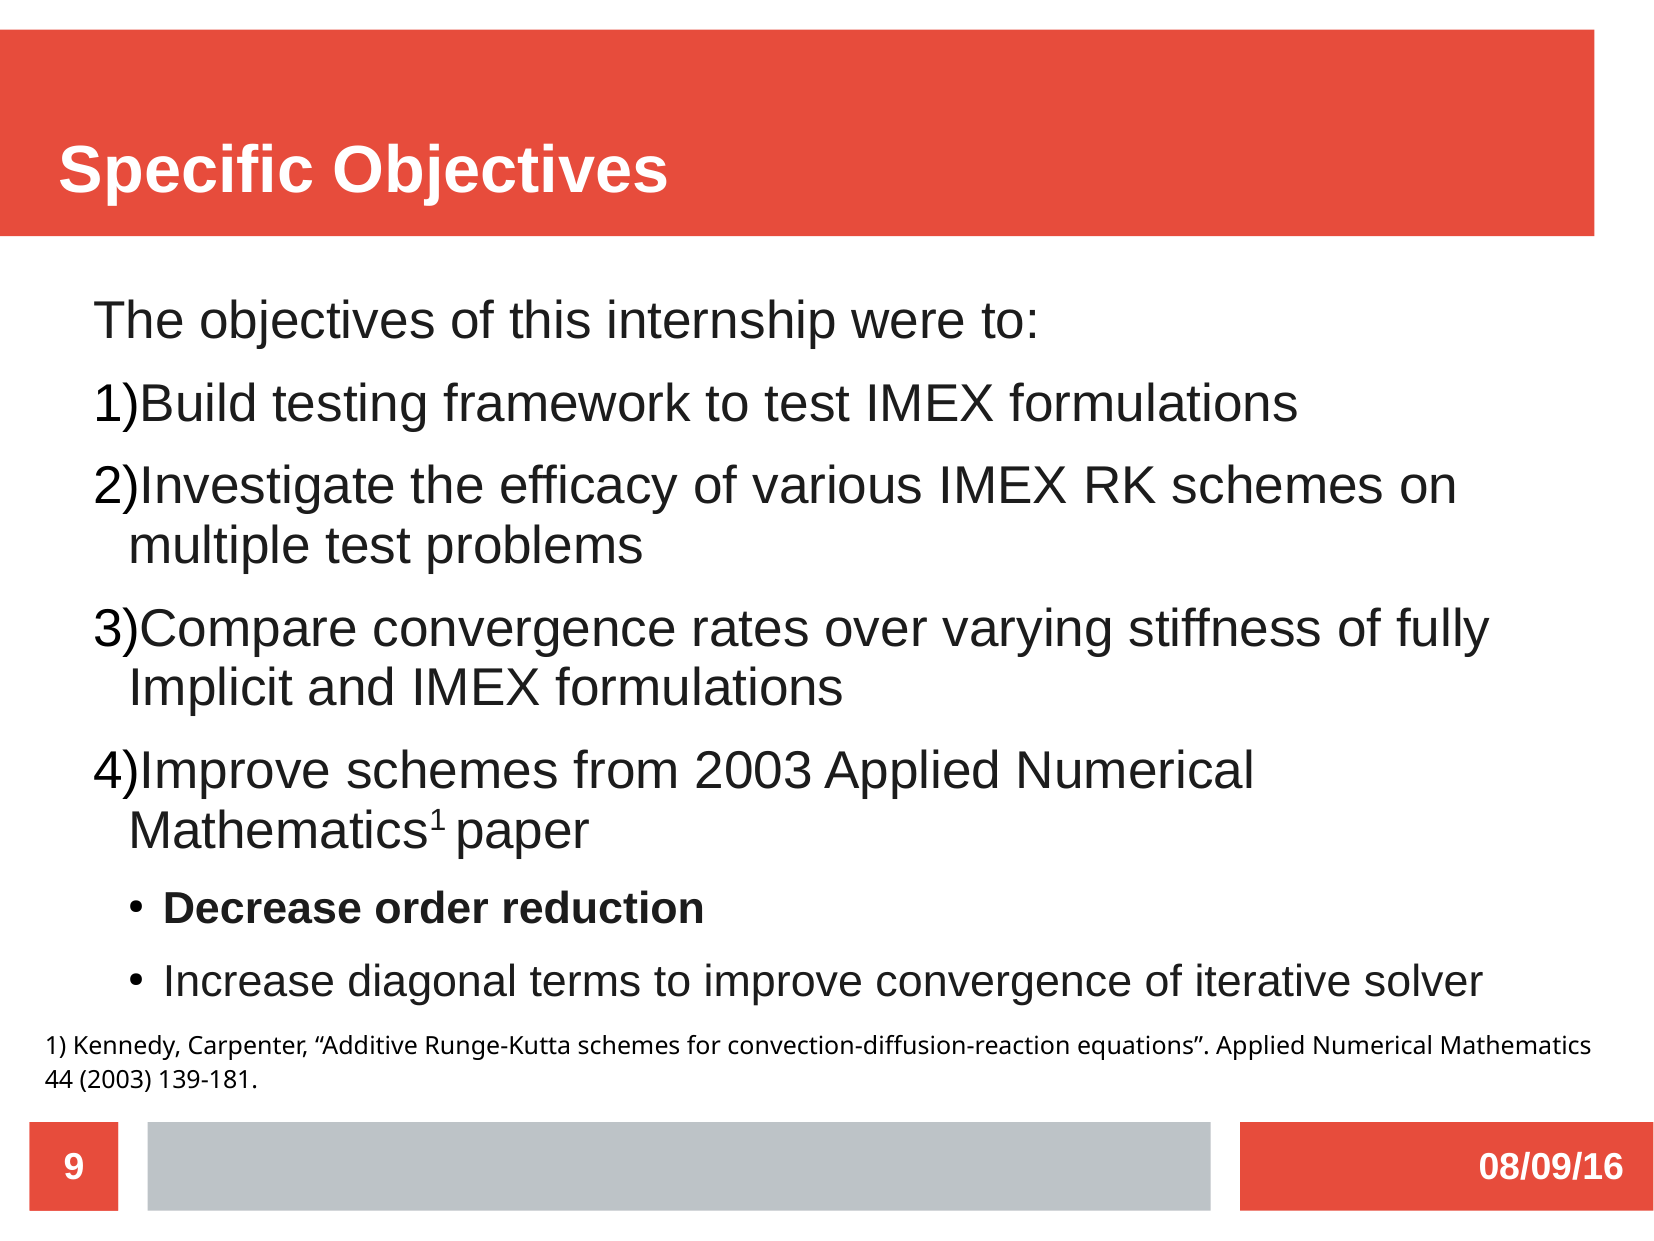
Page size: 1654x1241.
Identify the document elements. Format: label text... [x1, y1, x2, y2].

list The objectives of this internship were to: Build testing framework to test IMEX formulations Investigate the efficacy of various IMEX RK schemes on multiple test problems Compare convergence rates over varying stiffness of fully Implicit and IMEX formulations Improve schemes from 2003 Applied Numerical Mathematics1 paper Decrease order reduction Increase diagonal terms to improve convergence of iterative solver [93, 290, 1582, 1010]
title Specific Objectives [59, 59, 1595, 207]
text_box 1) Kennedy, Carpenter, “Additive Runge-Kutta schemes for convection-diffusion-reaction equations”. Applied Numerical Mathematics 44 (2003) 139-181. [30, 1020, 1636, 1109]
